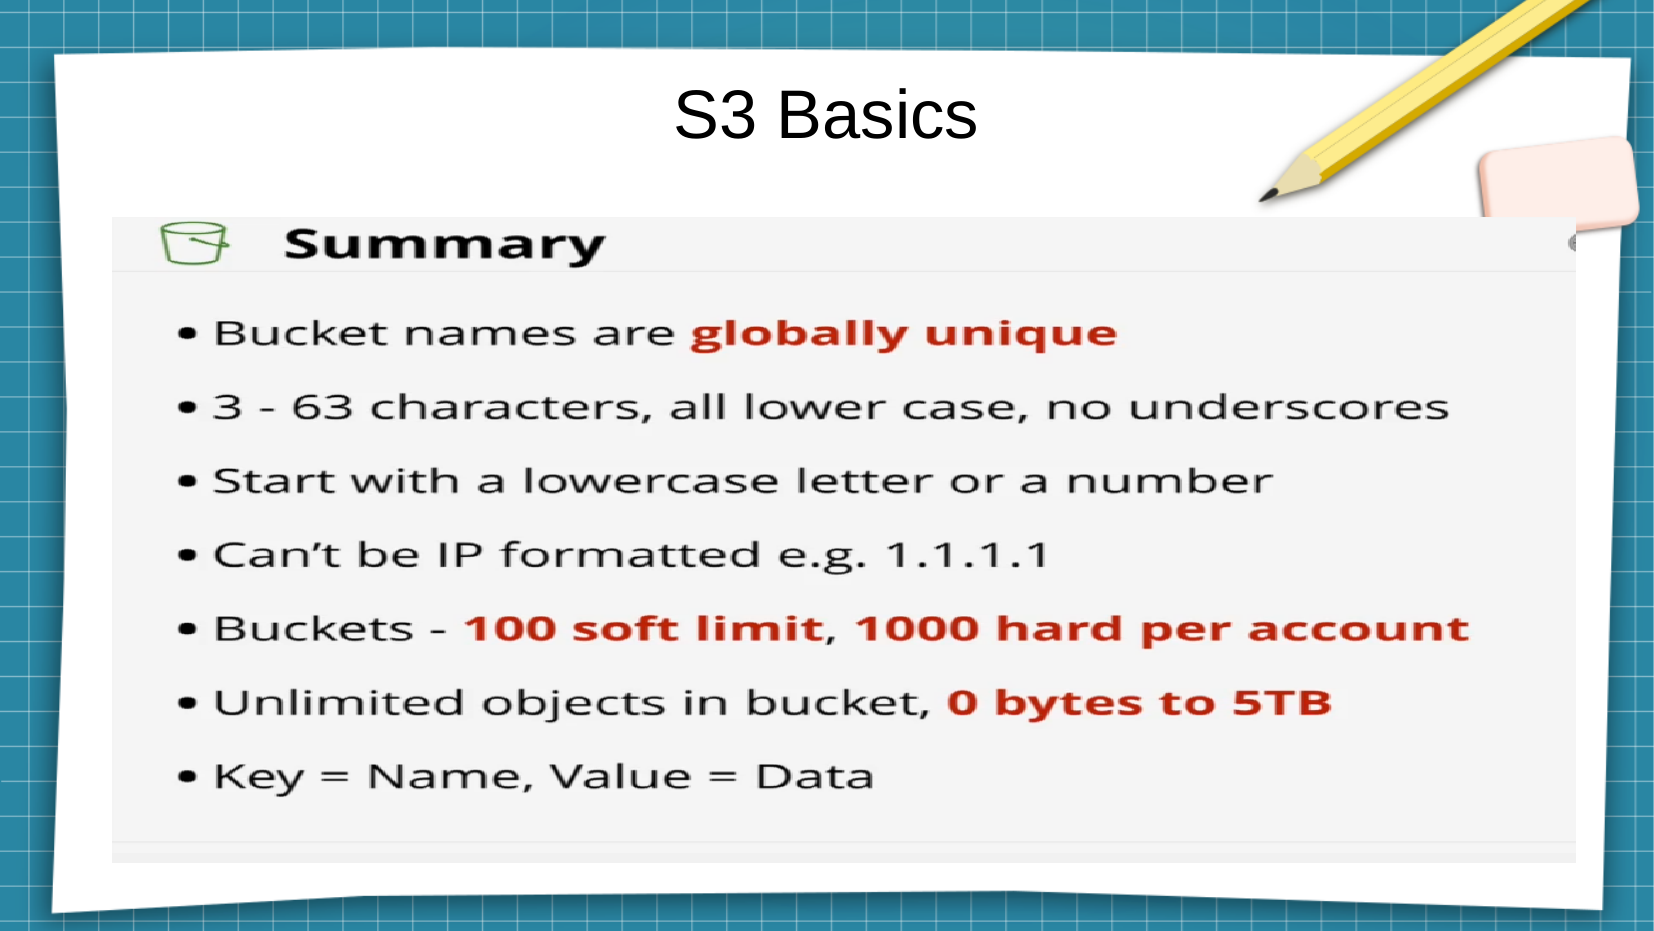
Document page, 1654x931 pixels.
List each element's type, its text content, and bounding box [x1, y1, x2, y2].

title S3 Basics [82, 37, 1571, 193]
picture [0, 0, 1654, 931]
